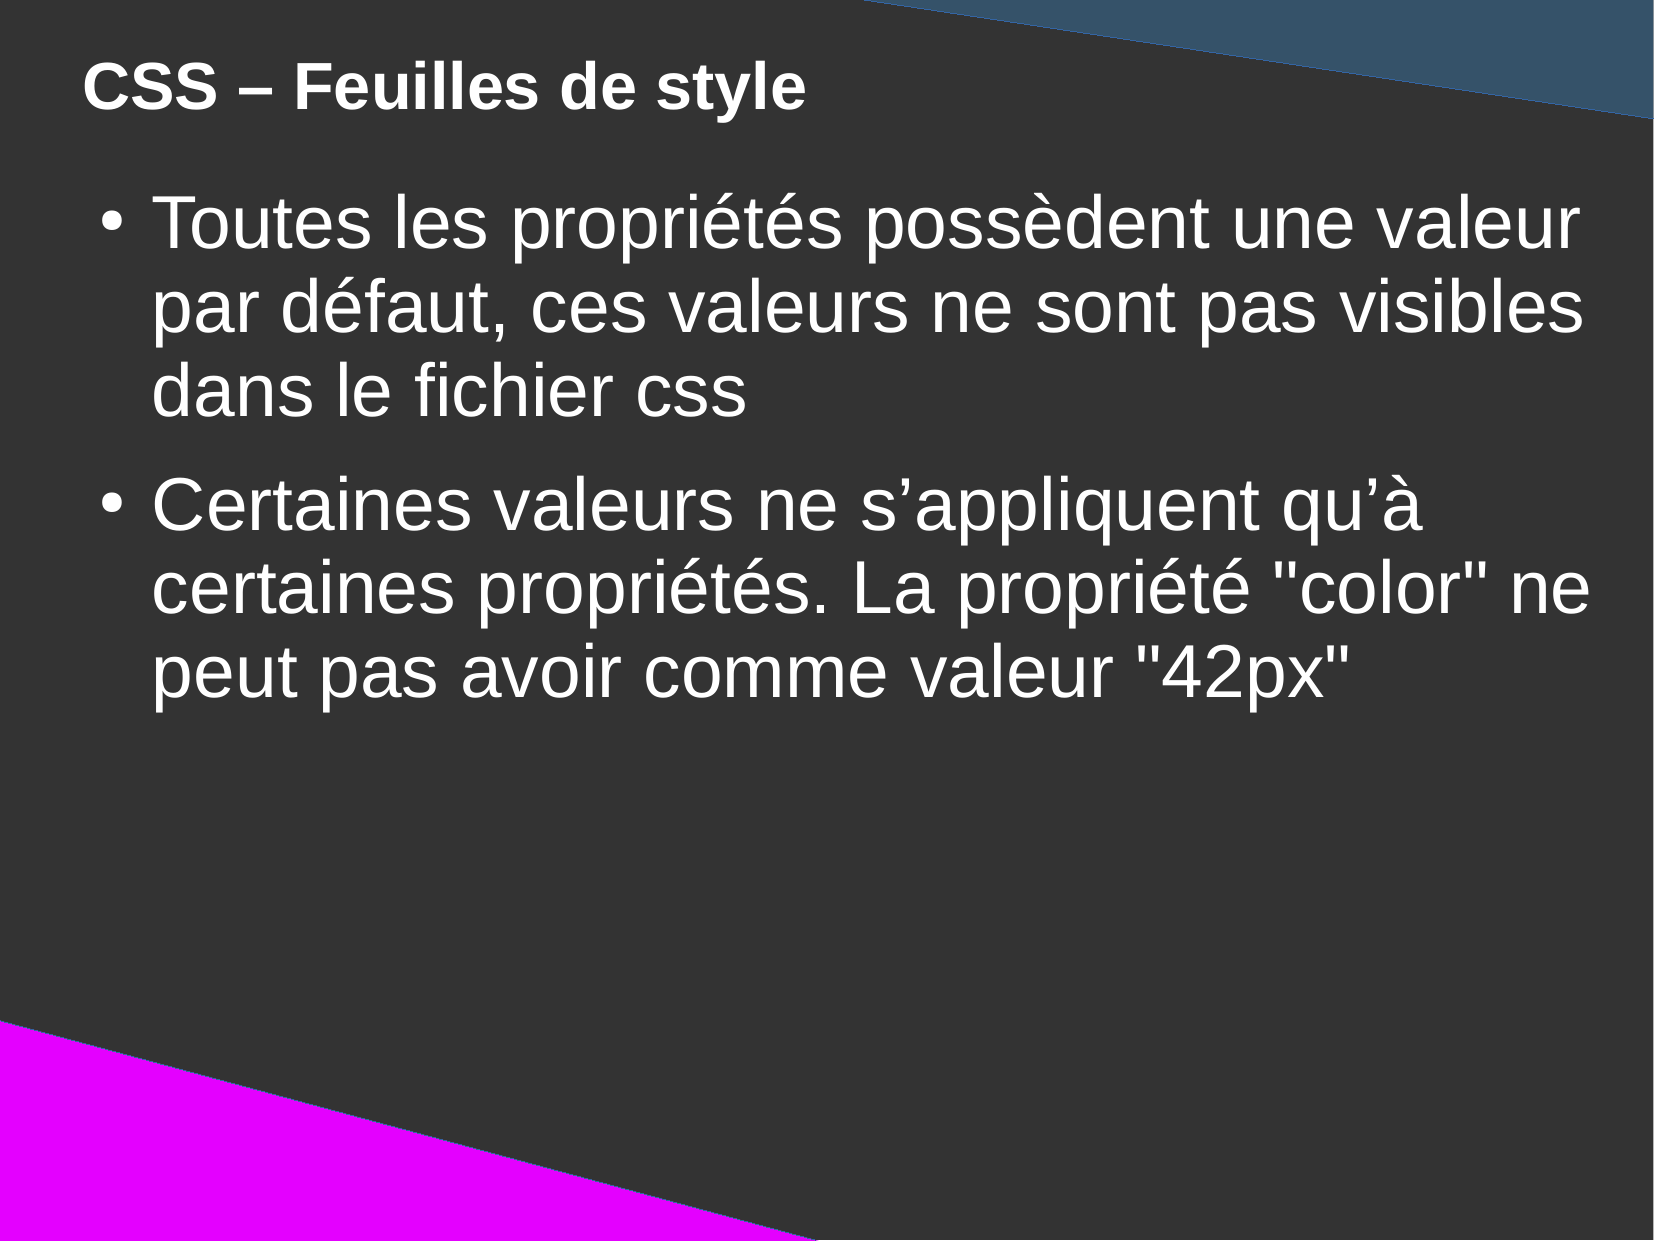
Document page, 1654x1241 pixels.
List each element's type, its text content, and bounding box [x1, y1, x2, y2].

list Toutes les propriétés possèdent une valeur par défaut, ces valeurs ne sont pas visibles dans le fichier css Certaines valeurs ne s’appliquent qu’à certaines propriétés. La propriété "color" ne peut pas avoir comme valeur "42px" [80, 180, 1605, 1050]
text_box [864, 0, 1654, 119]
title CSS – Feuilles de style [82, 49, 1571, 152]
text_box [0, 1020, 819, 1241]
